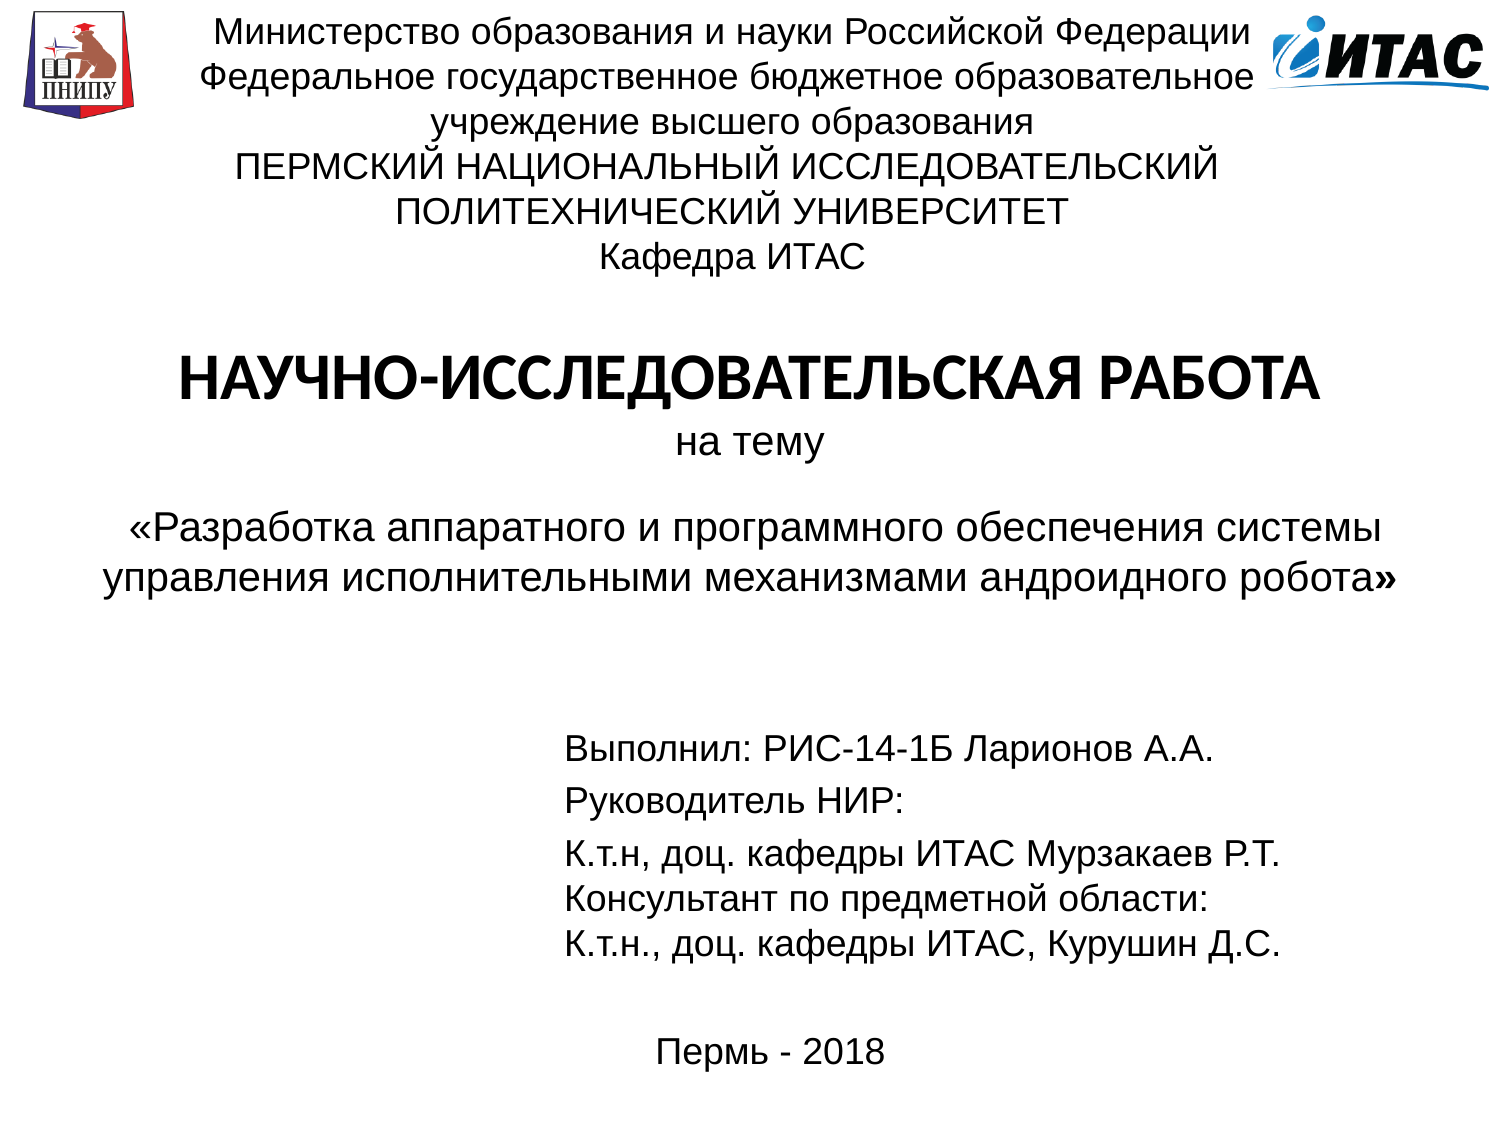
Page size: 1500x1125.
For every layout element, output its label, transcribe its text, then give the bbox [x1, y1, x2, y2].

title НАУЧНО-ИССЛЕДОВАТЕЛЬСКАЯ РАБОТА на тему [0, 292, 1500, 492]
picture [1325, 13, 1489, 94]
text_box «Разработка аппаратного и программного обеспечения системы управления исполнительными механизмами андроидного робота» [0, 492, 1500, 607]
picture [23, 11, 134, 119]
subtitle Выполнил: РИС-14-1Б Ларионов А.А. Руководитель НИР: К.т.н, доц. кафедры ИТАС Мурзакаев Р.Т. Консультант по предметной области: К.т.н., доц. кафедры ИТАС, Курушин Д.С. [549, 716, 1500, 1009]
text_box Министерство образования и науки Российской Федерации Федеральное государственное бюджетное образовательное учреждение высшего образования ПЕРМСКИЙ НАЦИОНАЛЬНЫЙ ИССЛЕДОВАТЕЛЬСКИЙ ПОЛИТЕХНИЧЕСКИЙ УНИВЕРСИТЕТ Кафедра ИТАС [140, 0, 1325, 285]
text_box Пермь - 2018 [640, 1019, 901, 1080]
